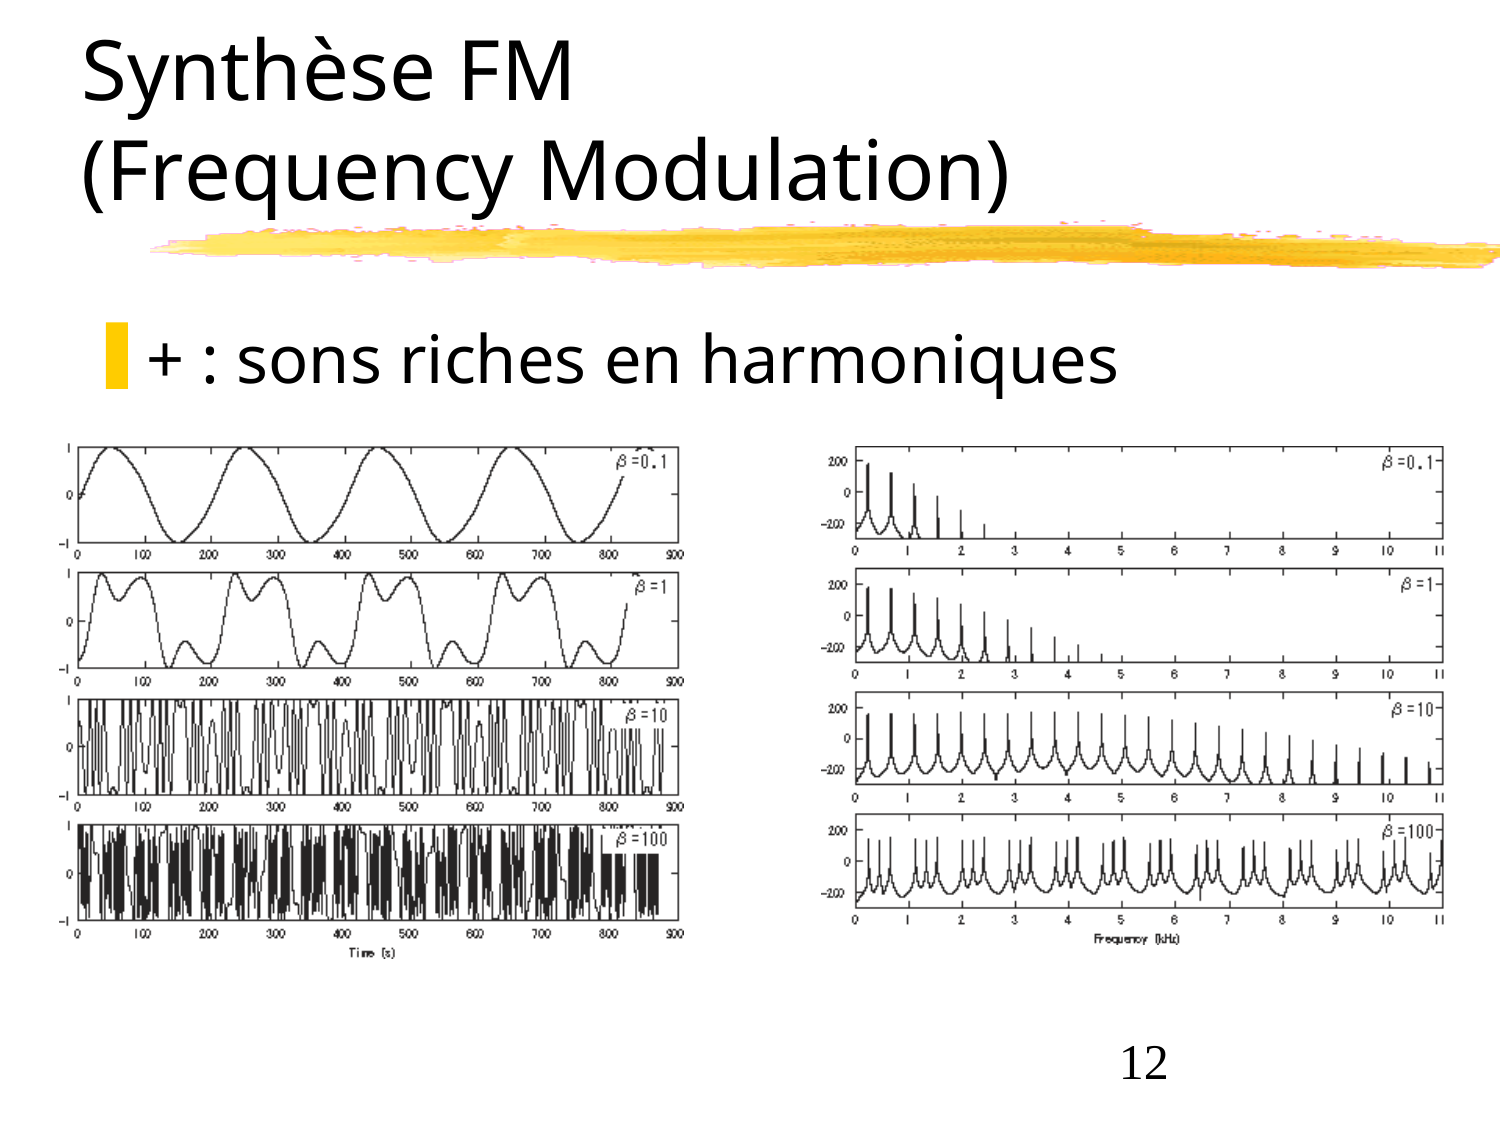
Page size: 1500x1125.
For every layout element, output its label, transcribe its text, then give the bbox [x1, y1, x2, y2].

picture [59, 442, 75, 959]
picture [150, 215, 1500, 279]
list + : sons riches en harmoniques [75, 309, 1447, 994]
title Synthèse FM (Frequency Modulation) [66, 0, 1342, 225]
